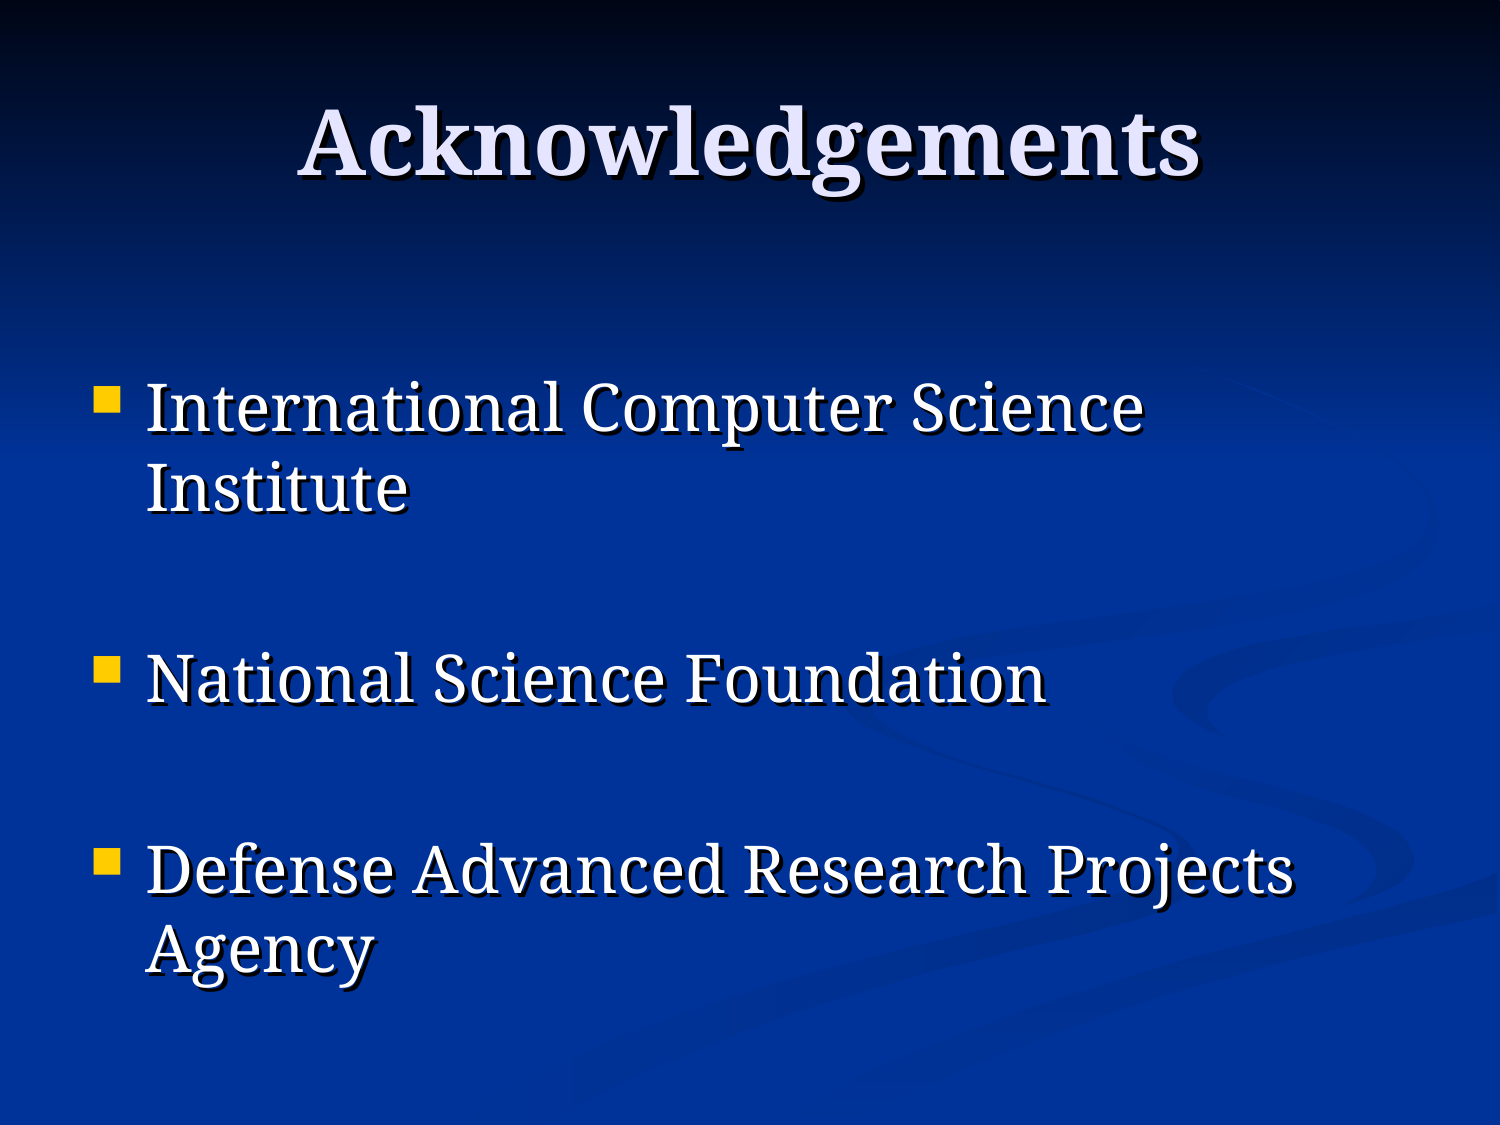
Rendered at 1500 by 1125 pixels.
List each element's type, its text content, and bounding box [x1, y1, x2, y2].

title Acknowledgements [75, 45, 1426, 233]
list International Computer Science Institute National Science Foundation Defense Advanced Research Projects Agency [75, 262, 1426, 1001]
